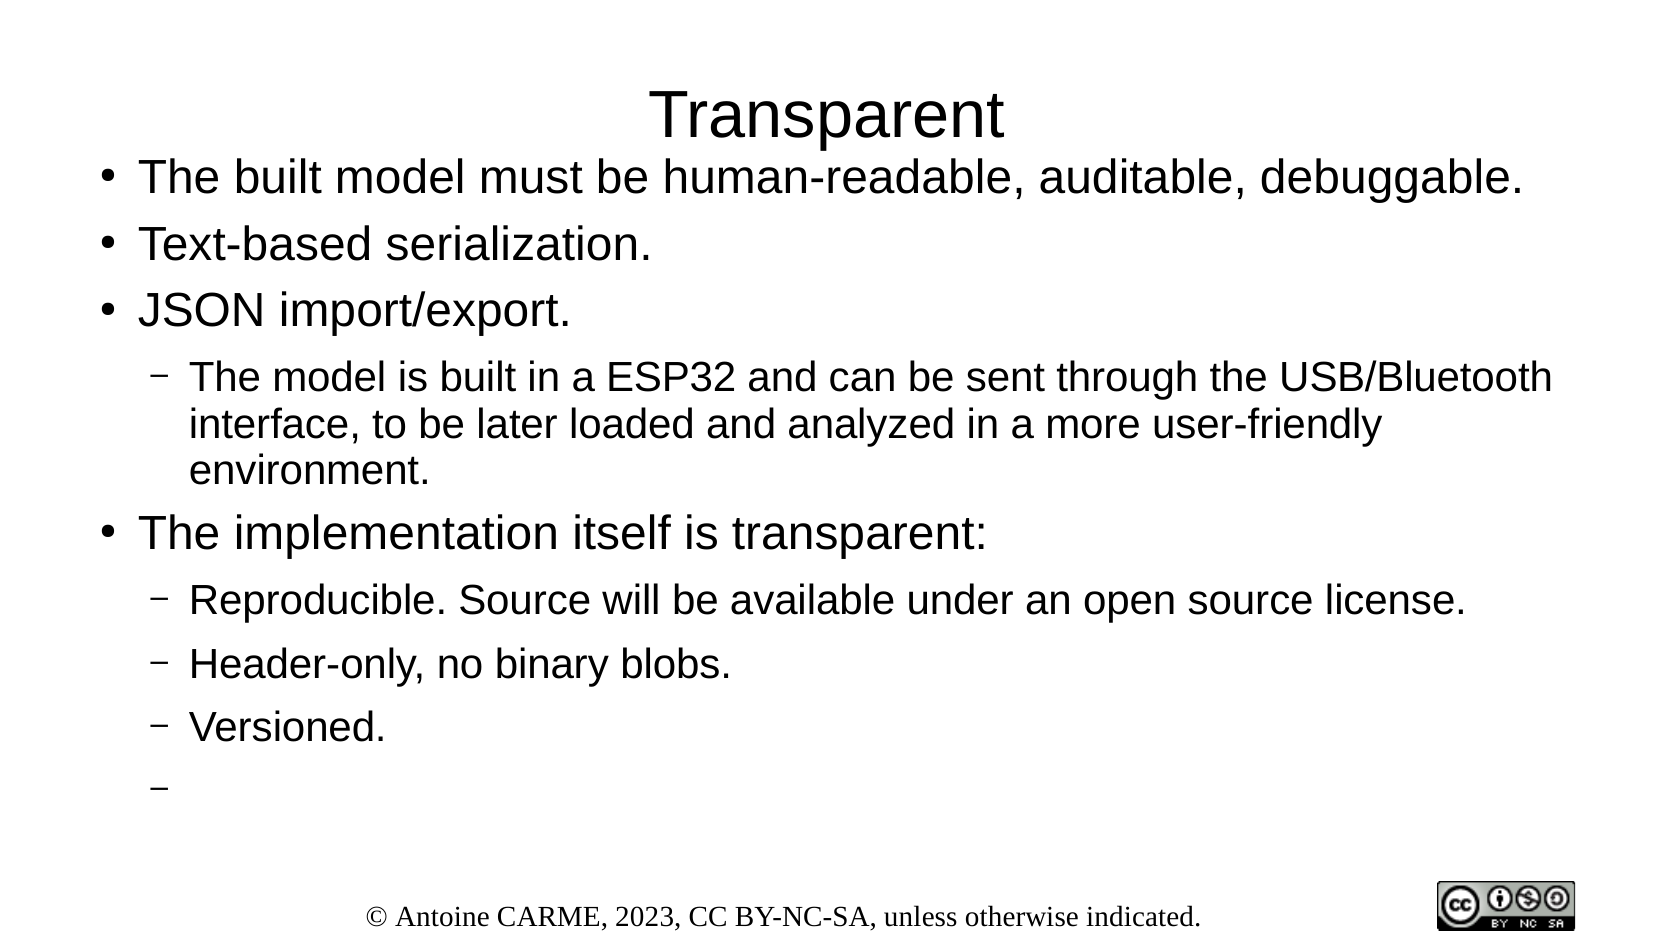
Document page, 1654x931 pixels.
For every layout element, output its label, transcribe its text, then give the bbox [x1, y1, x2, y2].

title Transparent [82, 37, 1571, 193]
list The built model must be human-readable, auditable, debuggable. Text-based serialization. JSON import/export. The model is built in a ESP32 and can be sent through the USB/Bluetooth interface, to be later loaded and analyzed in a more user-friendly environment. The implementation itself is transparent: Reproducible. Source will be available under an open source license. Header-only, no binary blobs. Versioned. [86, 150, 1576, 826]
picture [1437, 881, 1576, 931]
